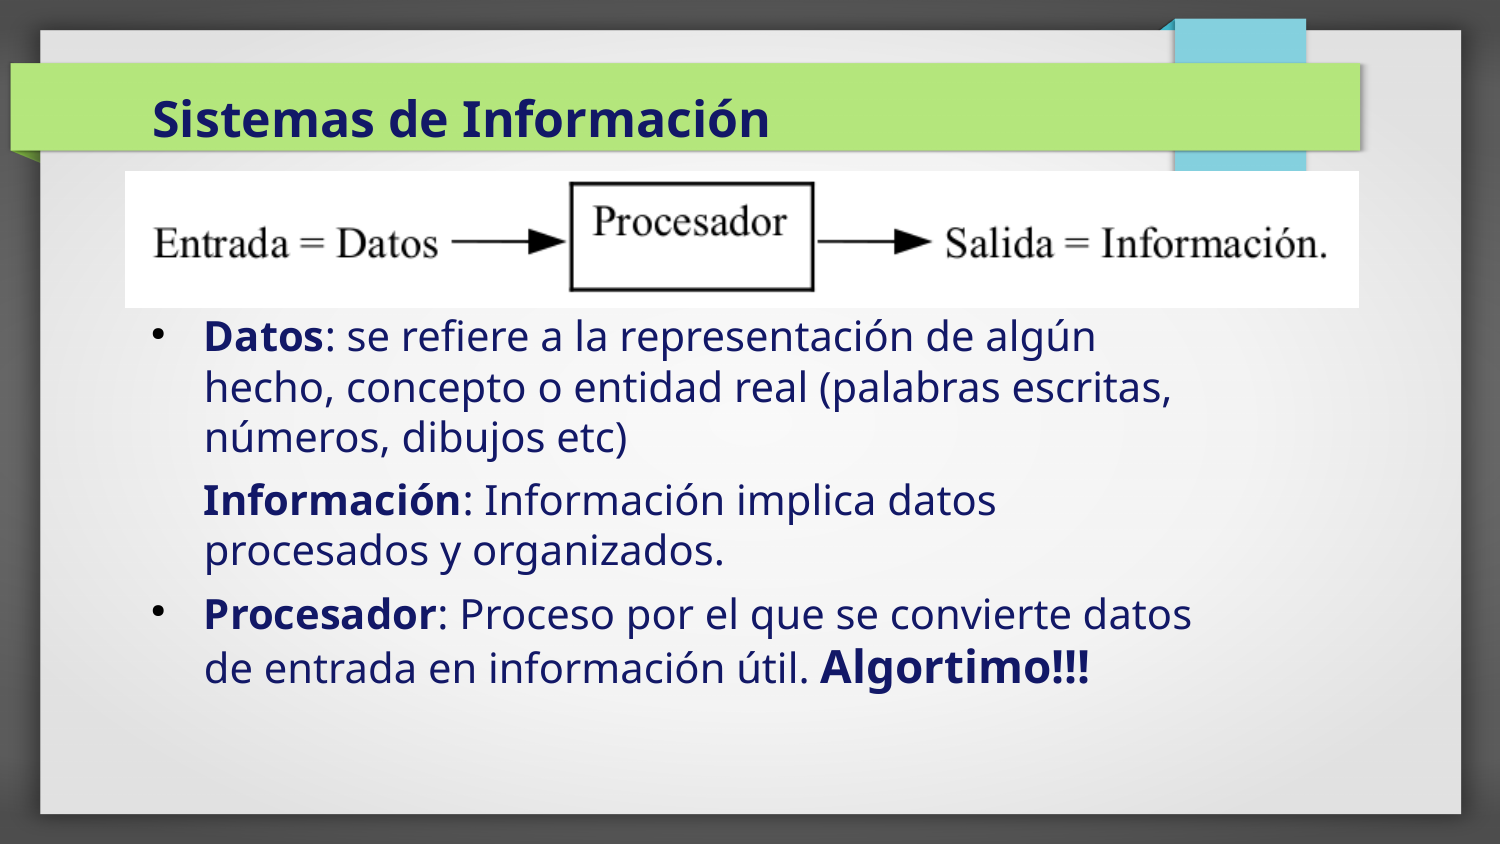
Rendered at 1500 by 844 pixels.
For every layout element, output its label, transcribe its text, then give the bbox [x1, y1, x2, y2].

list Datos: se refiere a la representación de algún hecho, concepto o entidad real (palabras escritas, números, dibujos etc) Información: Información implica datos procesados y organizados. Procesador: Proceso por el que se convierte datos de entrada en información útil. Algortimo!!! [118, 295, 1239, 666]
picture [0, 0, 1500, 844]
title Sistemas de Información [137, 82, 1011, 163]
